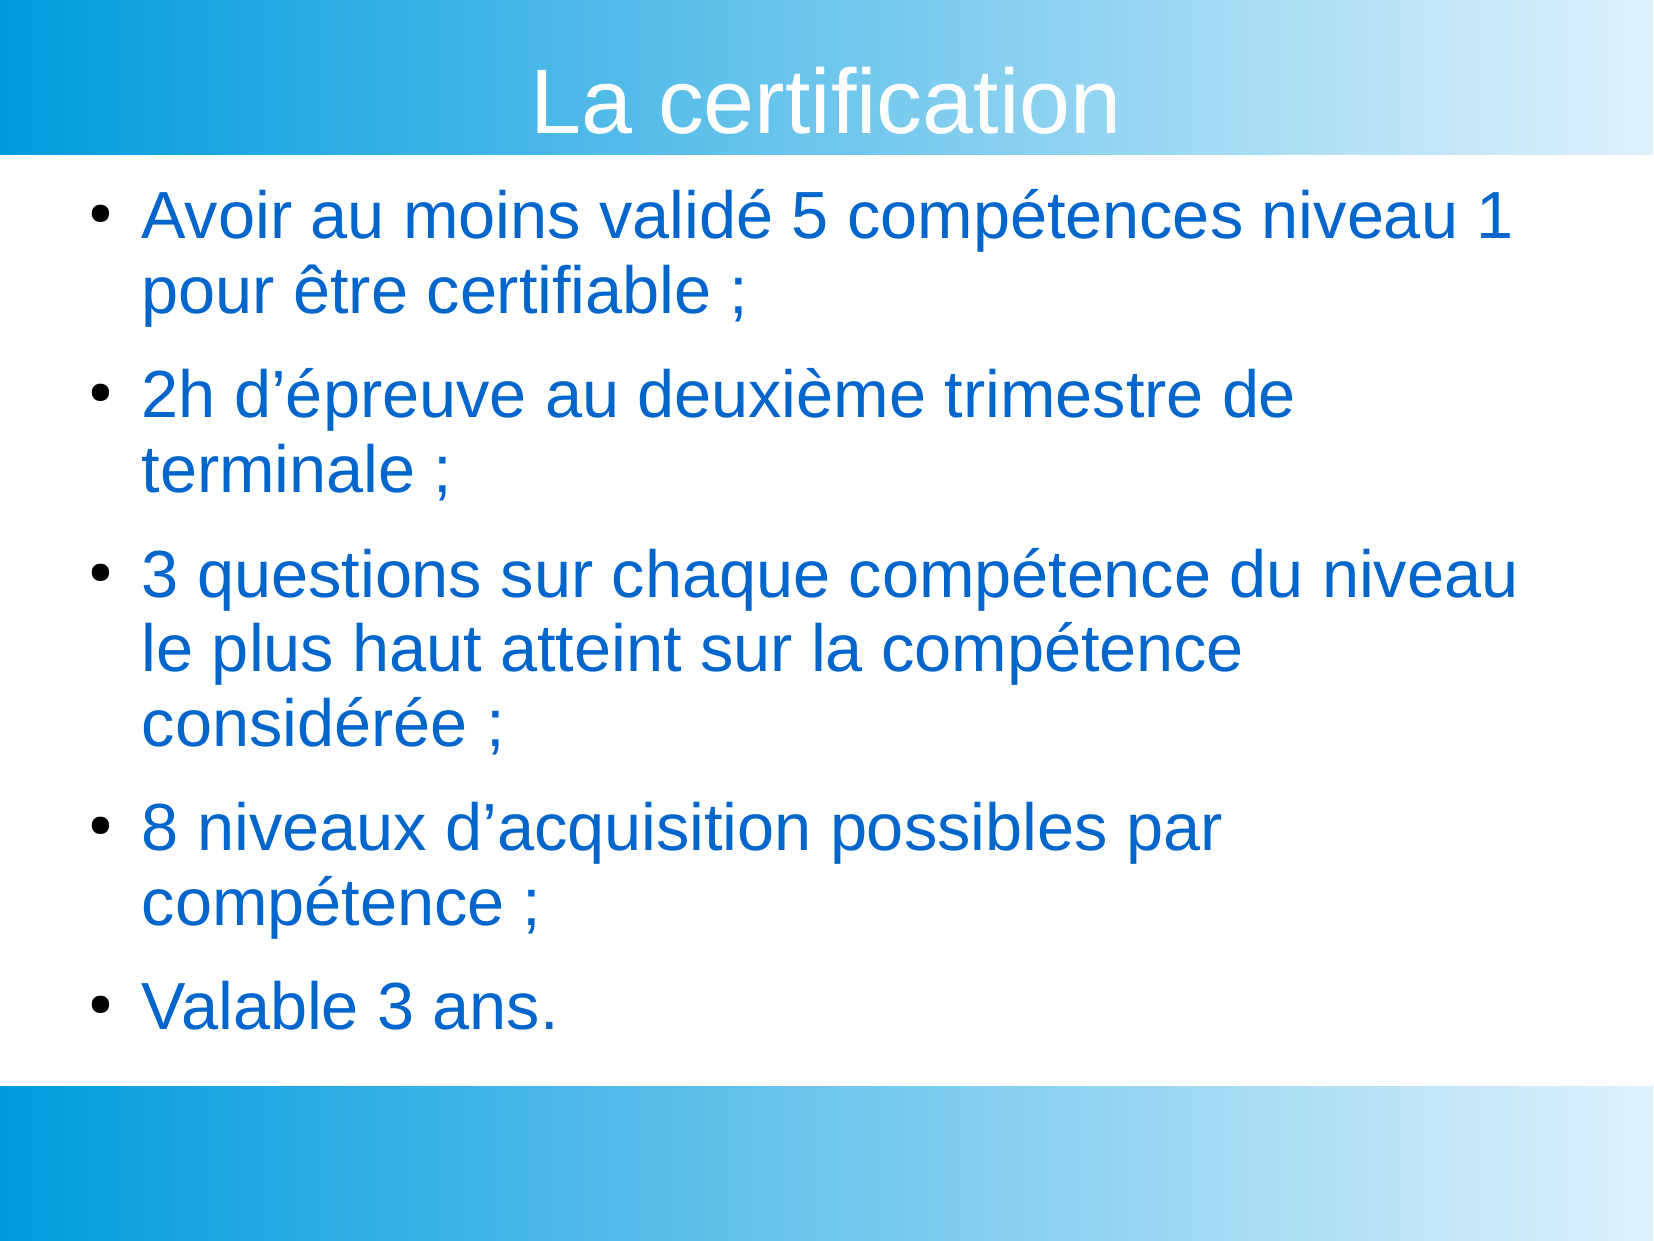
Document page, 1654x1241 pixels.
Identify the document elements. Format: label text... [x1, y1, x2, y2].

list Avoir au moins validé 5 compétences niveau 1 pour être certifiable ; 2h d’épreuve au deuxième trimestre de terminale ; 3 questions sur chaque compétence du niveau le plus haut atteint sur la compétence considérée ; 8 niveaux d’acquisition possibles par compétence ; Valable 3 ans. [70, 178, 1560, 898]
title La certification [82, 49, 1571, 155]
